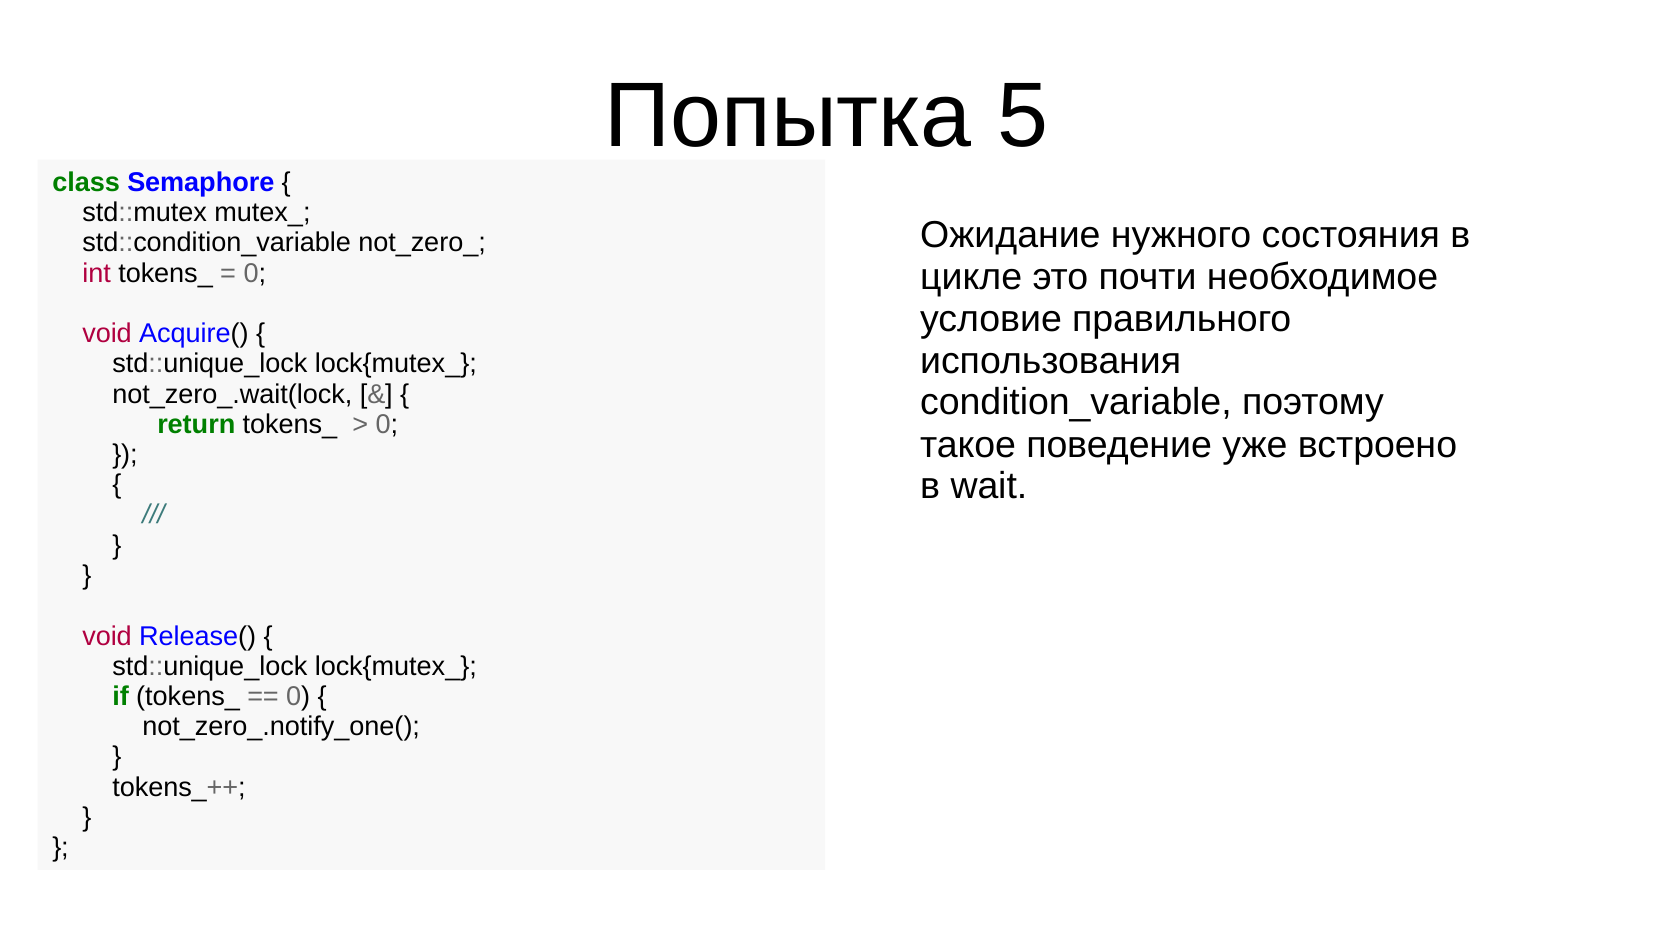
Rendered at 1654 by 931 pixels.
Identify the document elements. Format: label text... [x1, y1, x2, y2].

text_box Ожидание нужного состояния в цикле это почти необходимое условие правильного использования condition_variable, поэтому такое поведение уже встроено в wait. [905, 205, 1501, 515]
title Попытка 5 [82, 37, 1571, 193]
text_box class Semaphore { std::mutex mutex_; std::condition_variable not_zero_; int tokens_ = 0; void Acquire() { std::unique_lock lock{mutex_}; not_zero_.wait(lock, [&] { return tokens_ > 0; }); { /// } } void Release() { std::unique_lock lock{mutex_}; if (tokens_ == 0) { not_zero_.notify_one(); } tokens_++; } }; [37, 159, 826, 870]
